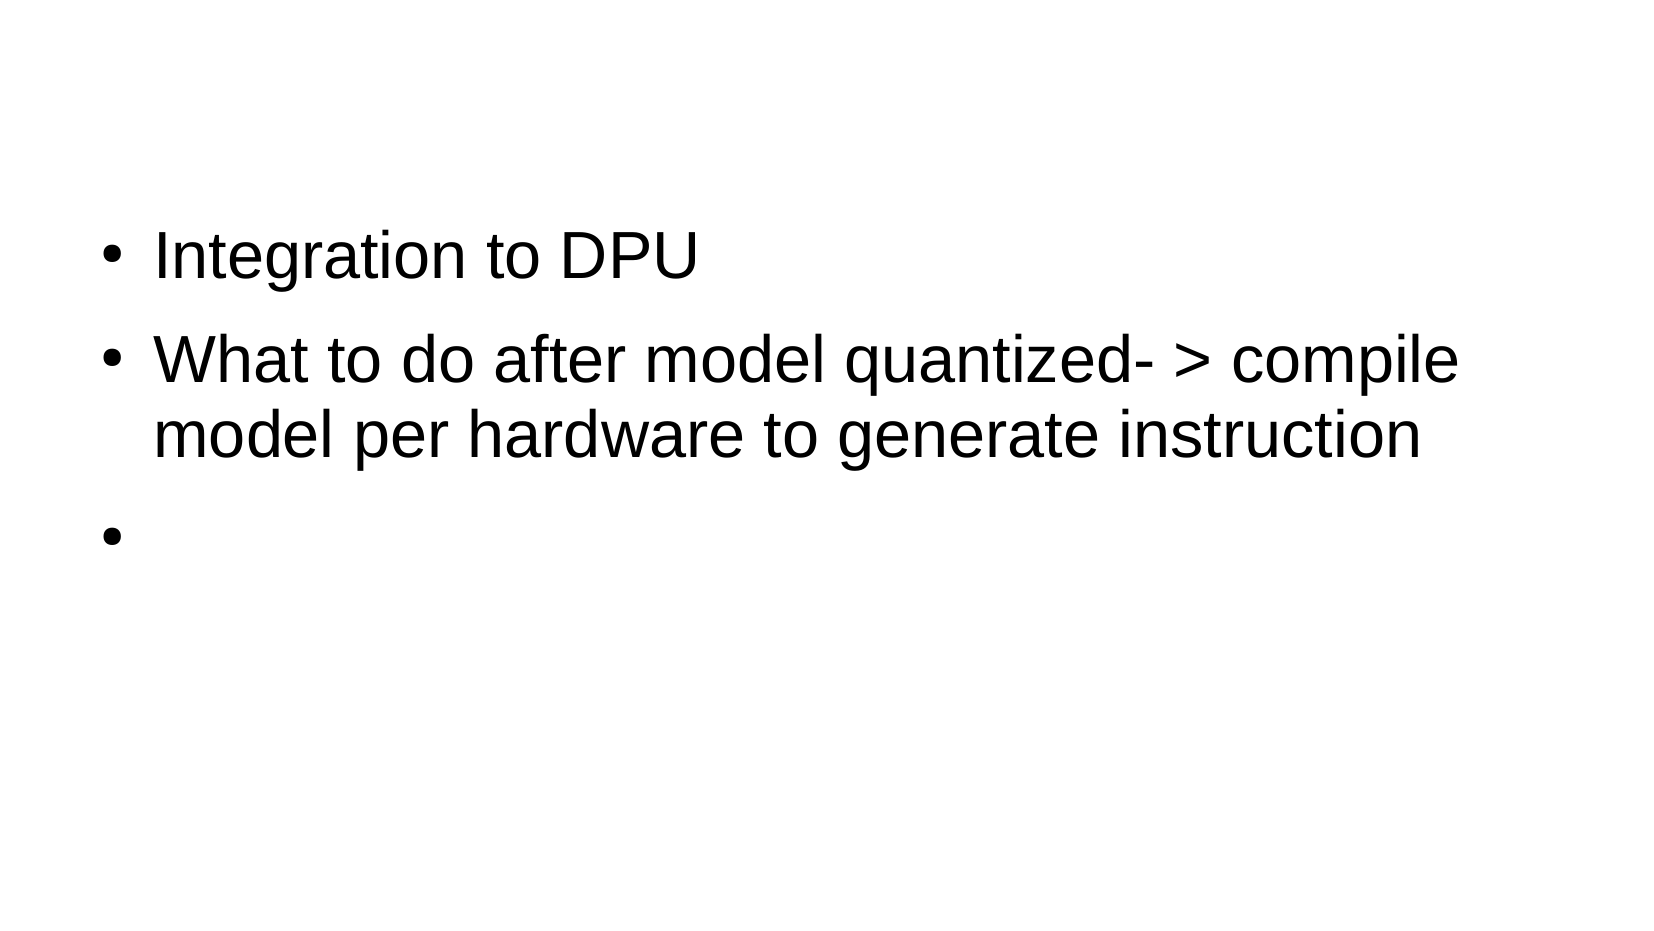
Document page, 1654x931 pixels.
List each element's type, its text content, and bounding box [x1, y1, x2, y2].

list Integration to DPU What to do after model quantized- > compile model per hardware to generate instruction [82, 217, 1571, 758]
